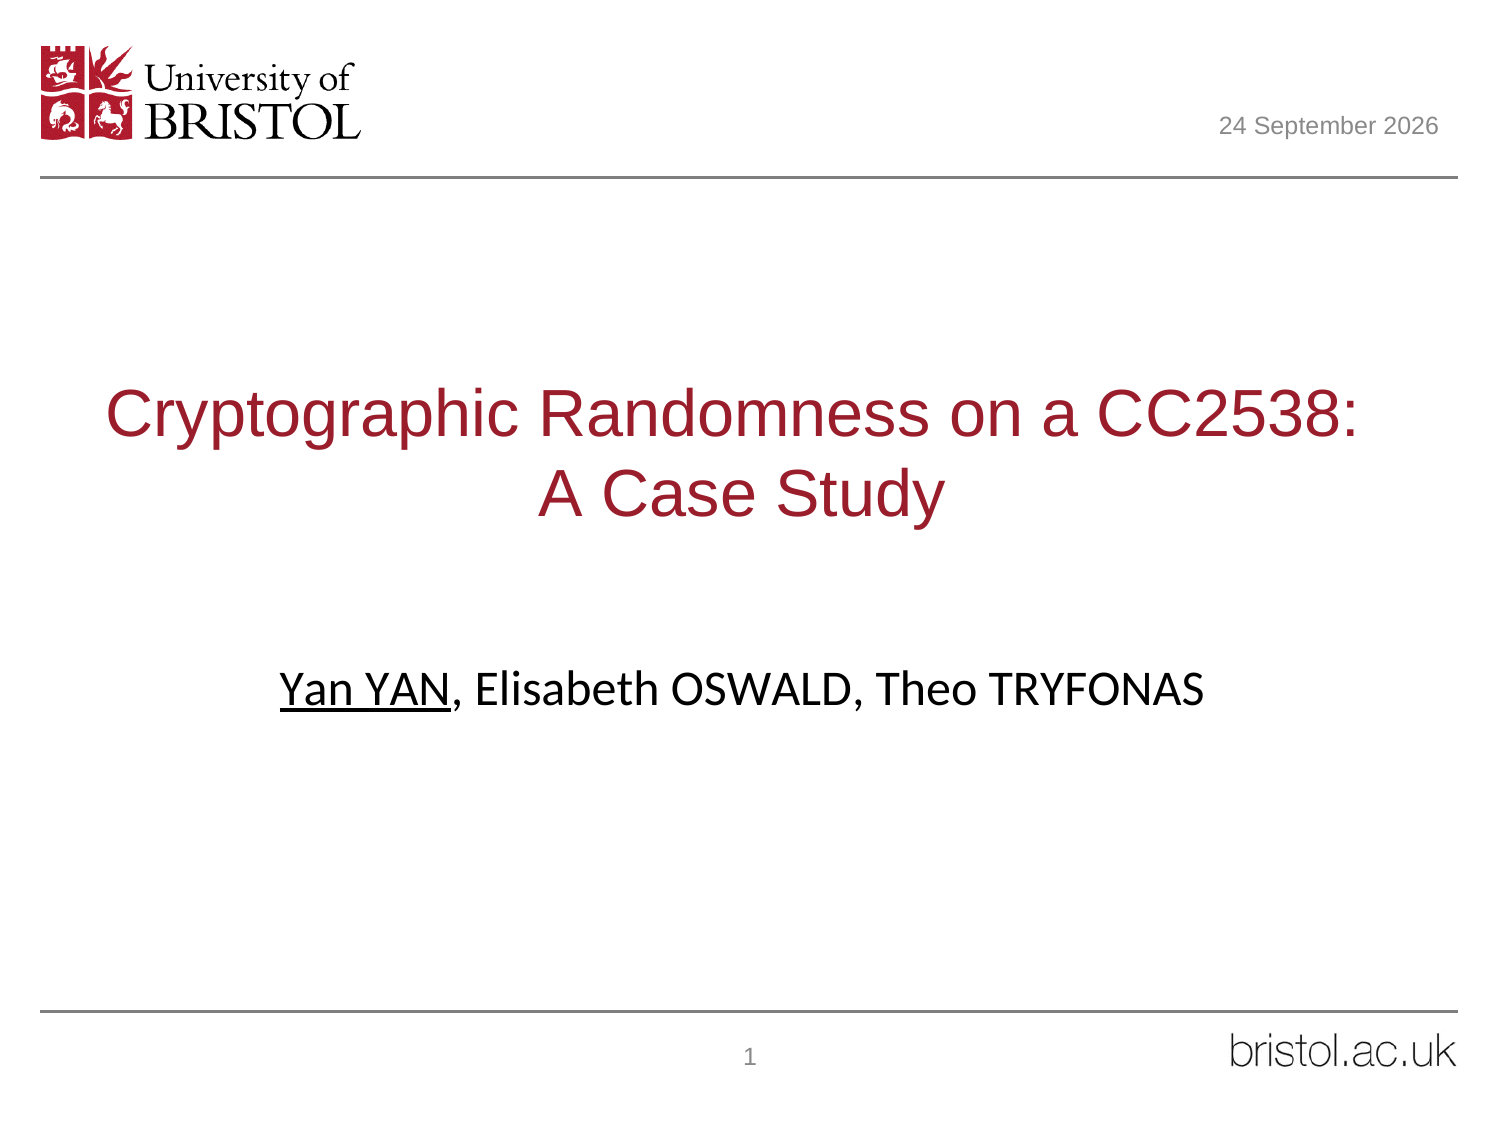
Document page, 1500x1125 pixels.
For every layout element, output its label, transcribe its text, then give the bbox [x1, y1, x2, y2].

picture [41, 46, 361, 140]
picture [1214, 1023, 1459, 1080]
title Cryptographic Randomness on a CC2538: A Case Study [67, 355, 1418, 544]
text_box 17 November 2016 [1104, 101, 1455, 162]
subtitle Yan YAN, Elisabeth OSWALD, Theo TRYFONAS [67, 602, 1418, 768]
text_box <number> [690, 1025, 810, 1086]
